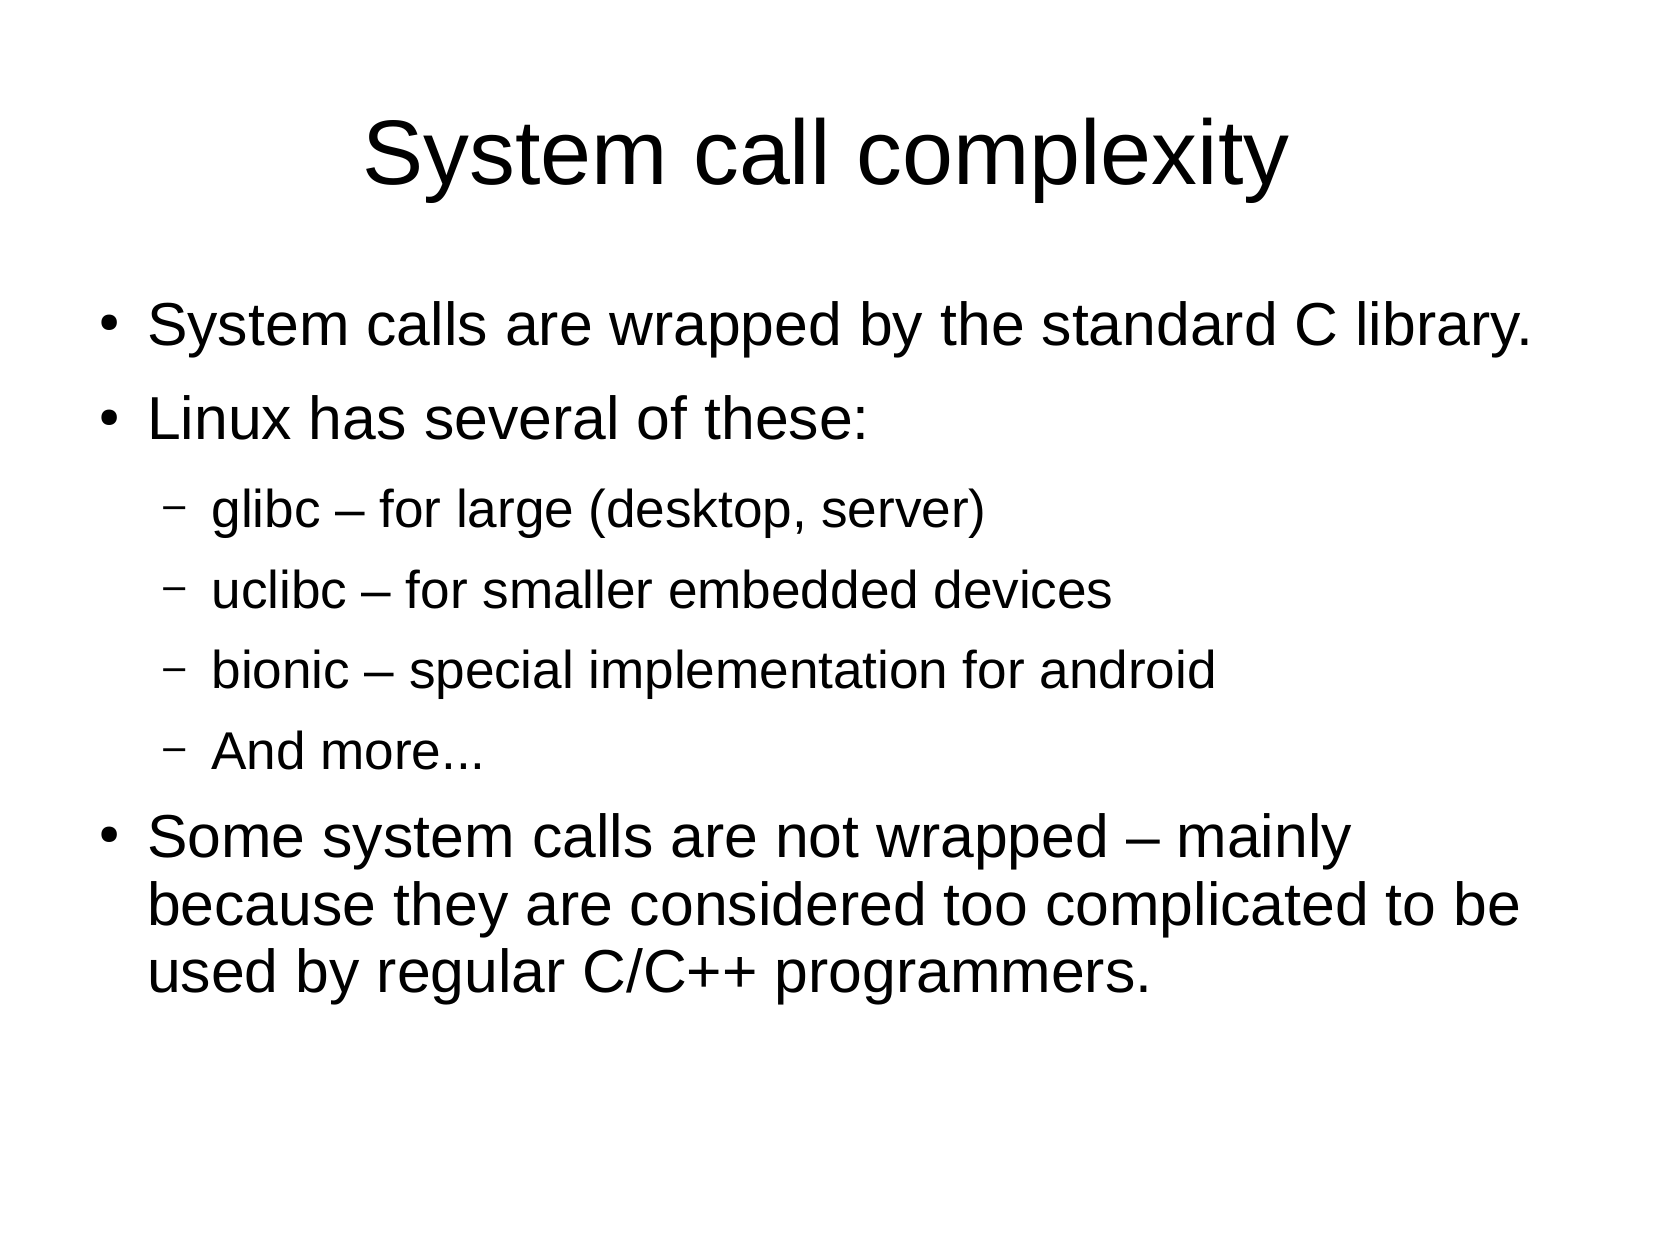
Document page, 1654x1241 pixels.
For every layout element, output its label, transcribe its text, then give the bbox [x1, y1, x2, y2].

title System call complexity [82, 49, 1571, 257]
list System calls are wrapped by the standard C library. Linux has several of these: glibc – for large (desktop, server) uclibc – for smaller embedded devices bionic – special implementation for android And more... Some system calls are not wrapped – mainly because they are considered too complicated to be used by regular C/C++ programmers. [82, 290, 1571, 1010]
